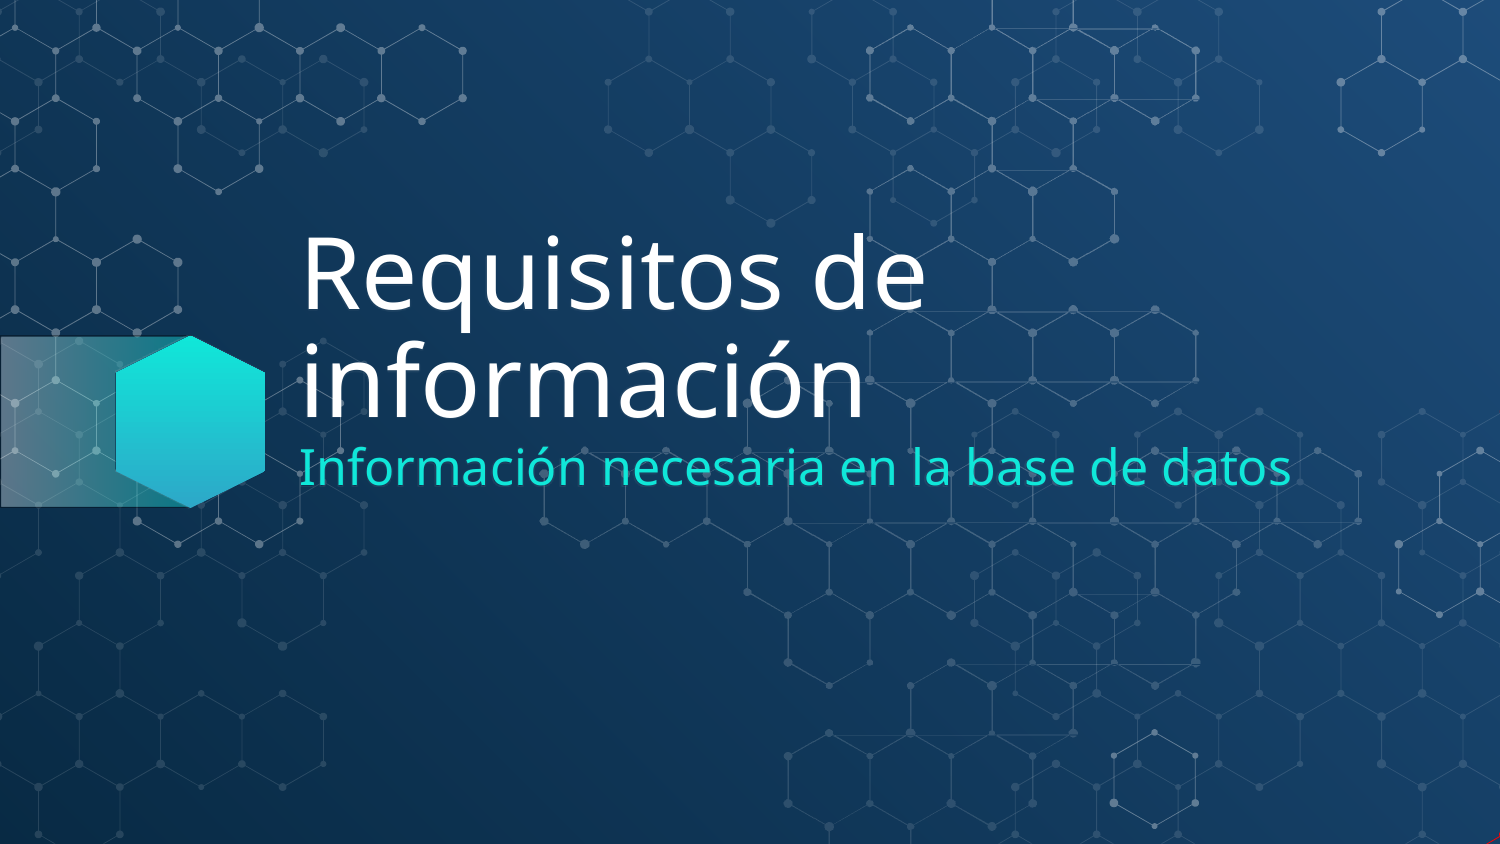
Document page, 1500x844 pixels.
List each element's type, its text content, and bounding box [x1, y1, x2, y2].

title Requisitos de información [299, 338, 1477, 439]
subtitle Información necesaria en la base de datos [299, 435, 1388, 499]
